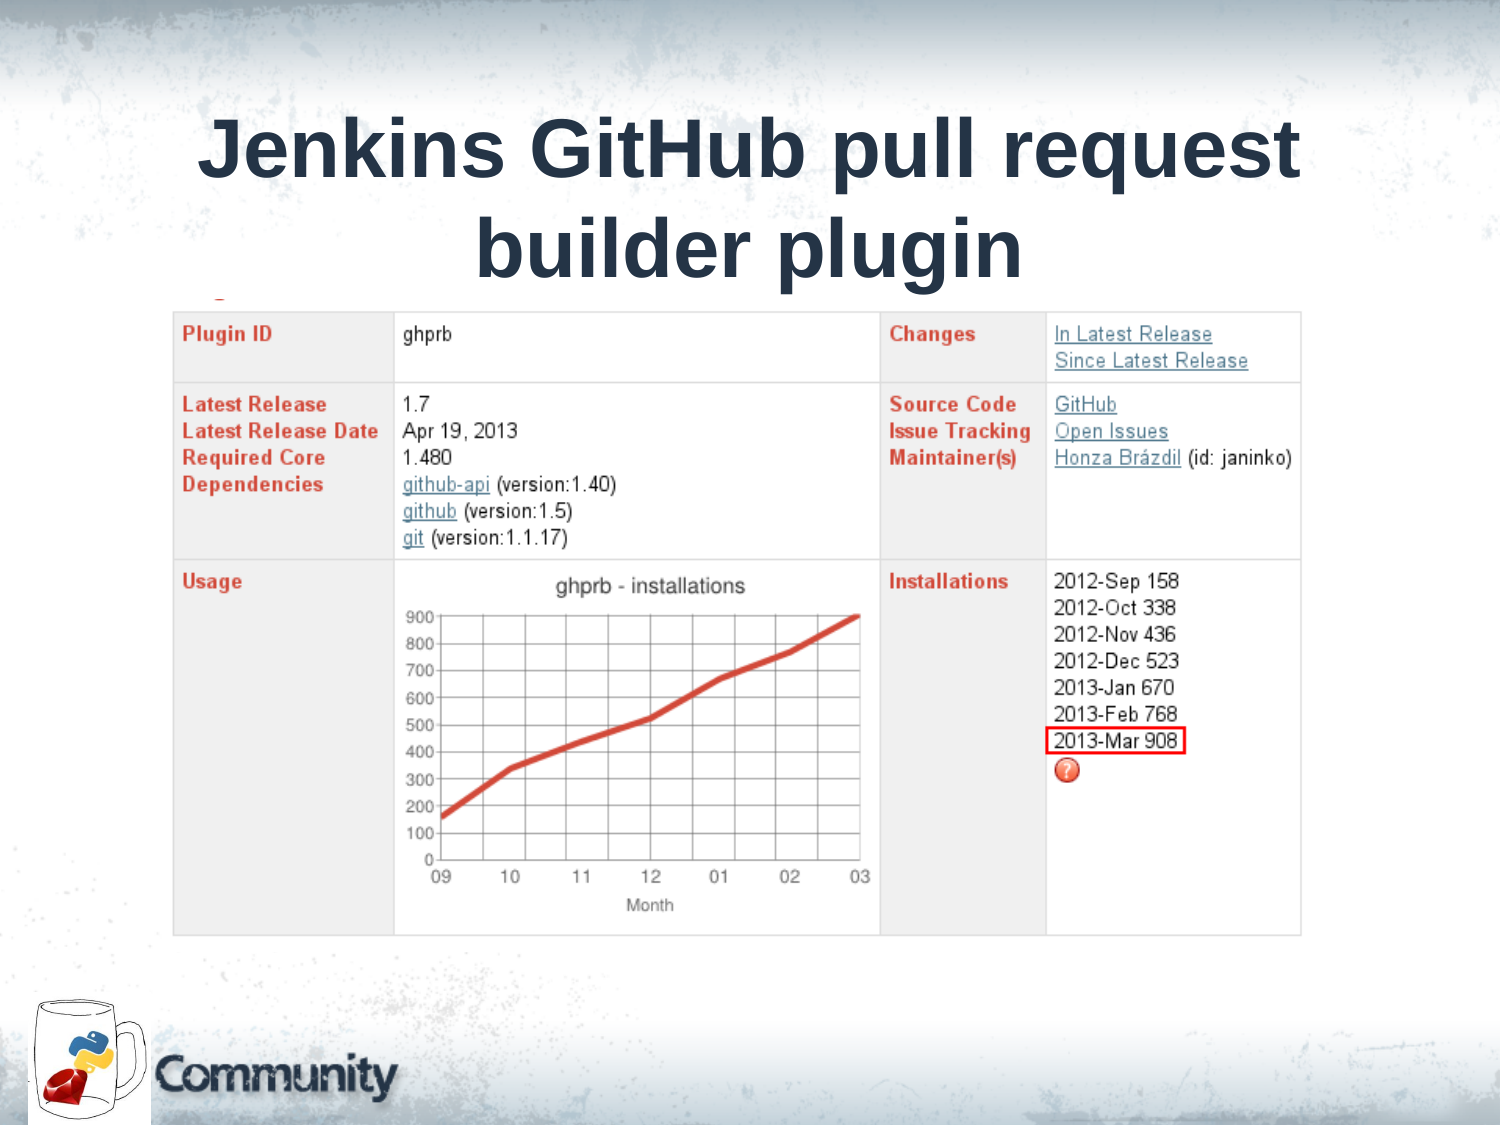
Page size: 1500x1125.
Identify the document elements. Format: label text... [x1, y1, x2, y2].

picture [0, 0, 1500, 1125]
title Jenkins GitHub pull request builder plugin [112, 76, 1388, 312]
